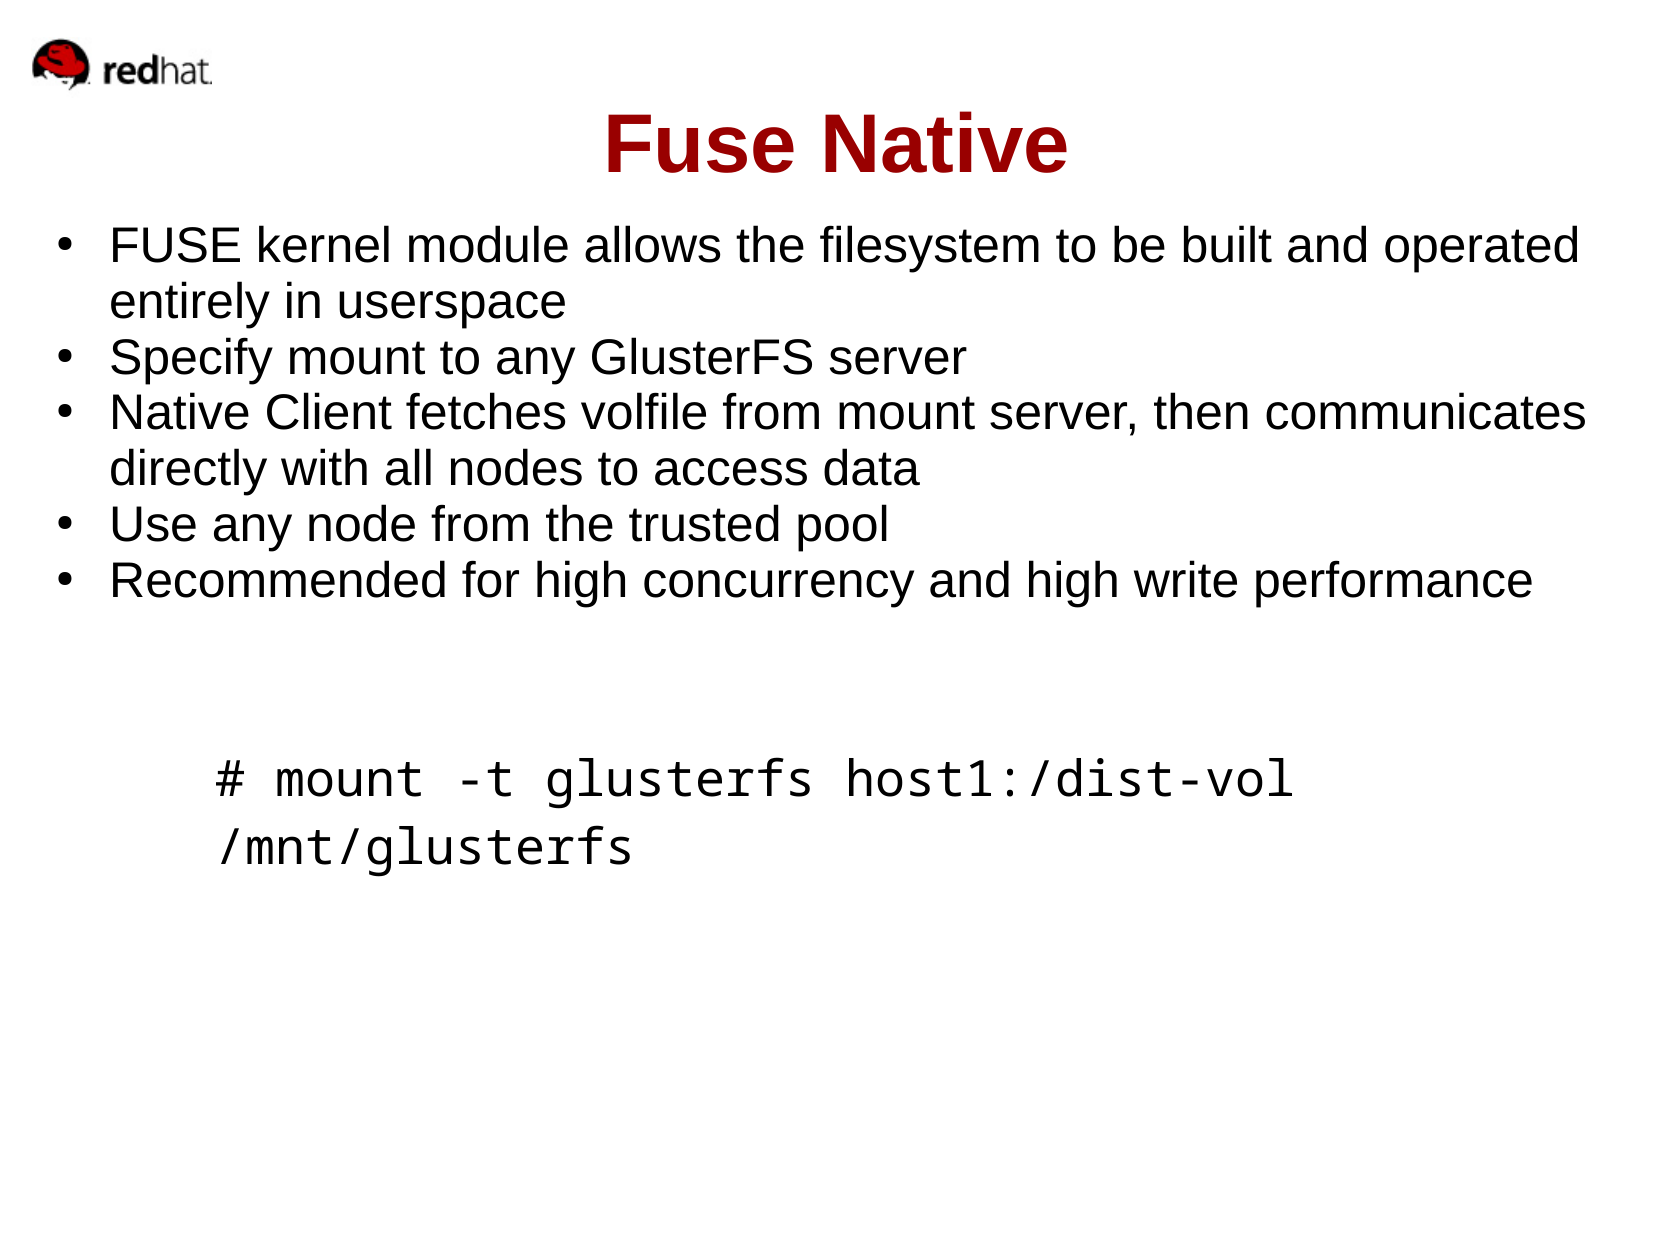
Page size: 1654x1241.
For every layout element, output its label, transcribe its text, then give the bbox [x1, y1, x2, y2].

text_box # mount -t glusterfs host1:/dist-vol /mnt/glusterfs [165, 735, 1491, 886]
text_box FUSE kernel module allows the filesystem to be built and operated entirely in userspace Specify mount to any GlusterFS server Native Client fetches volfile from mount server, then communicates directly with all nodes to access data Use any node from the trusted pool Recommended for high concurrency and high write performance [23, 210, 1654, 875]
picture [31, 37, 212, 98]
text_box Fuse Native [339, 90, 1306, 198]
